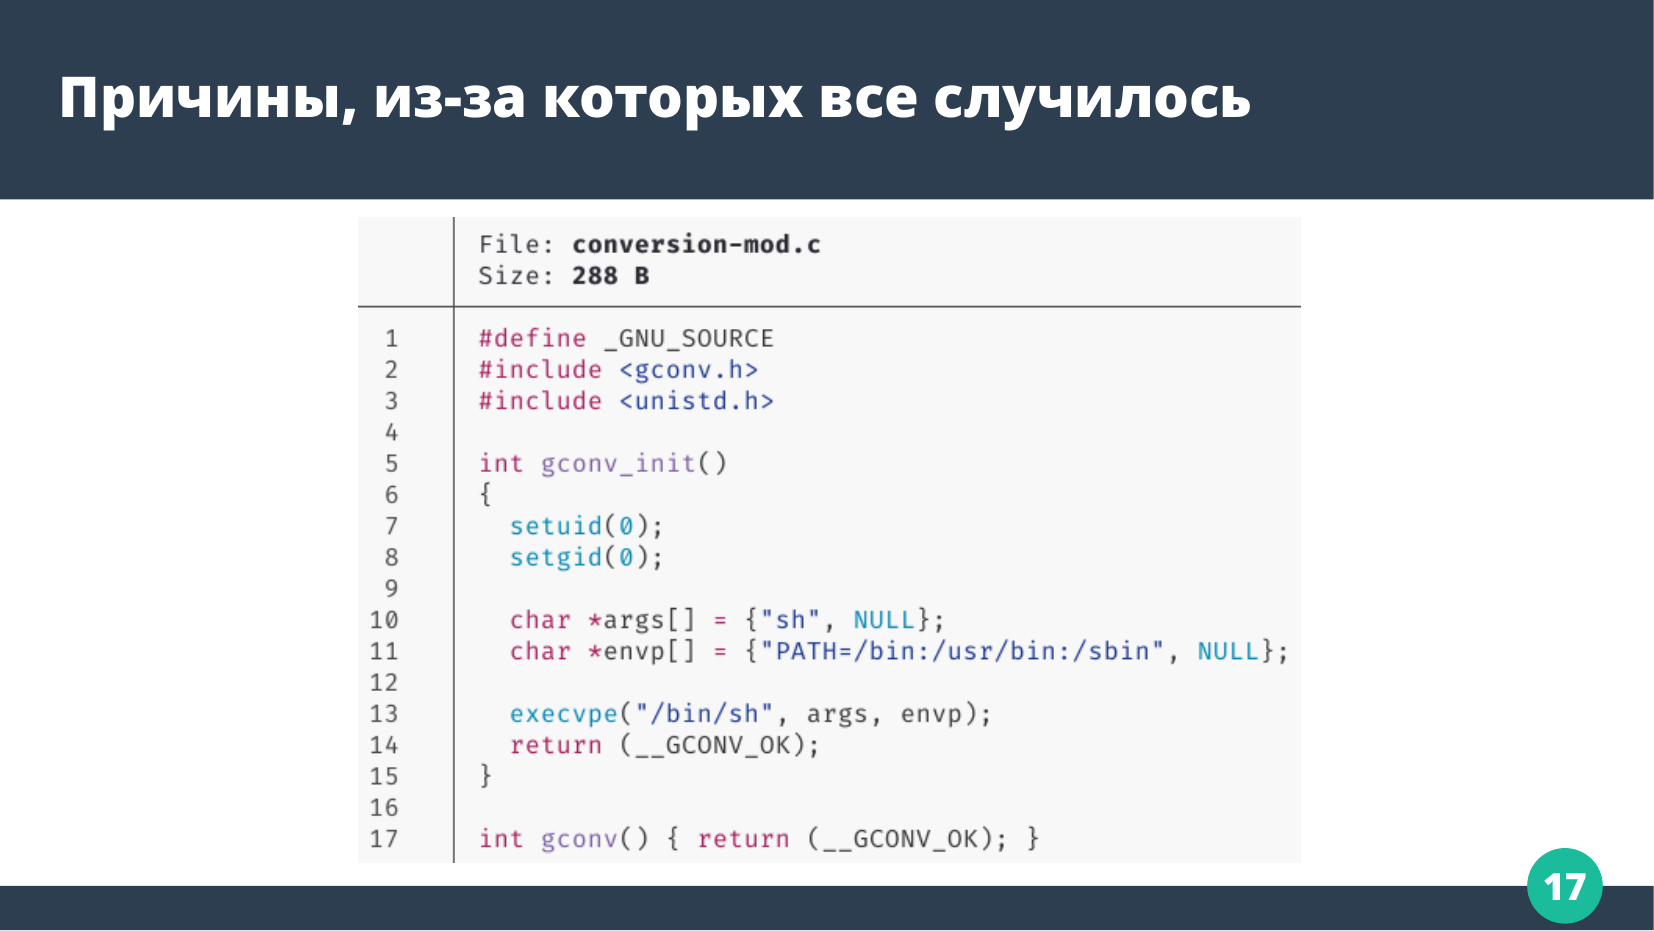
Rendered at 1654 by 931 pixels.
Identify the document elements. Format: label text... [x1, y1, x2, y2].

picture [358, 217, 1301, 863]
title Причины, из-за которых все случилось [59, 37, 1595, 155]
